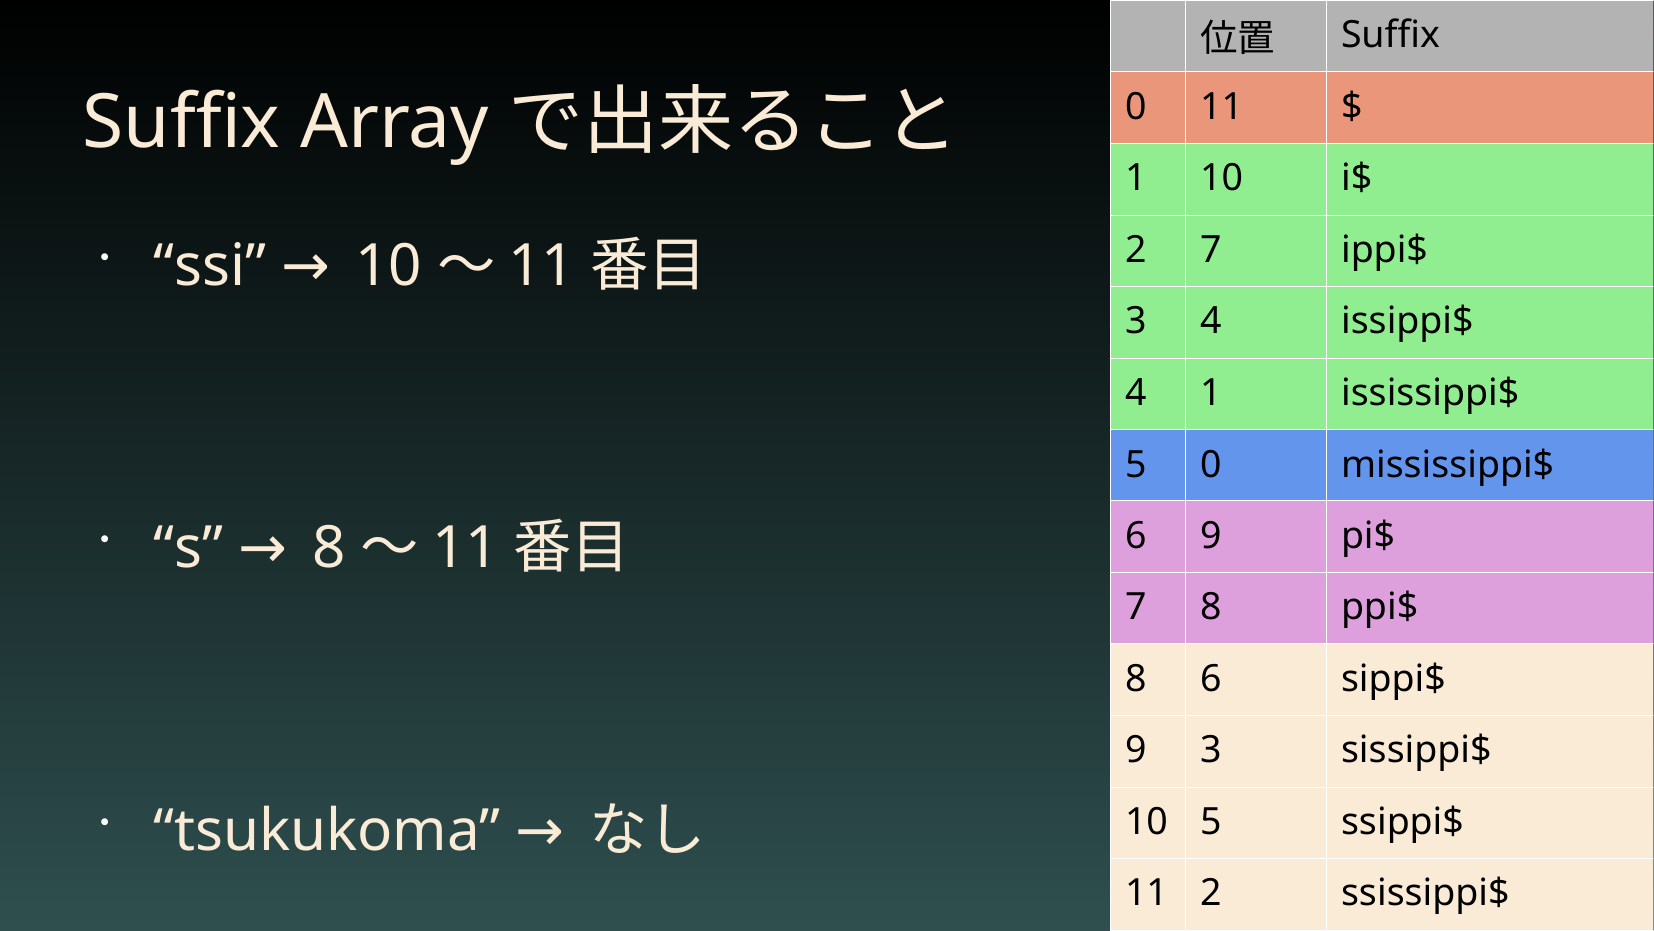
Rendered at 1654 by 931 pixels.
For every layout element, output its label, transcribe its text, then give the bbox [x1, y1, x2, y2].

table_cell 11 [1186, 72, 1326, 143]
table_cell 7 [1111, 573, 1185, 643]
table_cell 6 [1111, 501, 1185, 572]
table_cell 10 [1186, 144, 1326, 215]
table_cell 1 [1186, 359, 1326, 429]
table_cell mississippi$ [1327, 430, 1653, 500]
table_cell sissippi$ [1327, 716, 1653, 787]
table_cell i$ [1327, 144, 1653, 215]
table_cell ssissippi$ [1327, 859, 1653, 930]
table_header [1111, 1, 1185, 71]
table_cell 10 [1111, 788, 1185, 858]
table_header Suffix [1327, 1, 1653, 71]
list “ssi” → 10 〜 11 番目 “s” → 8 〜 11 番目 “tsukukoma” → なし [82, 217, 1110, 898]
table_cell 6 [1186, 644, 1326, 715]
table_cell 11 [1111, 859, 1185, 930]
table_cell 2 [1186, 859, 1326, 930]
table_cell ippi$ [1327, 216, 1653, 286]
table_cell issippi$ [1327, 287, 1653, 358]
table_cell 0 [1111, 72, 1185, 143]
table_cell 8 [1186, 573, 1326, 643]
table_cell 4 [1111, 359, 1185, 429]
table_cell pi$ [1327, 501, 1653, 572]
table_cell 3 [1111, 287, 1185, 358]
title Suffix Array で出来ること [82, 37, 969, 193]
table_cell 0 [1186, 430, 1326, 500]
table_cell 5 [1186, 788, 1326, 858]
table_cell 1 [1111, 144, 1185, 215]
table_cell $ [1327, 72, 1653, 143]
table_cell ssippi$ [1327, 788, 1653, 858]
table_cell sippi$ [1327, 644, 1653, 715]
table_cell 8 [1111, 644, 1185, 715]
table_cell 5 [1111, 430, 1185, 500]
table_cell 9 [1111, 716, 1185, 787]
table_cell 2 [1111, 216, 1185, 286]
table_cell 3 [1186, 716, 1326, 787]
table_cell ississippi$ [1327, 359, 1653, 429]
table_cell 4 [1186, 287, 1326, 358]
table_cell 7 [1186, 216, 1326, 286]
table_header 位置 [1186, 1, 1326, 71]
table_cell 9 [1186, 501, 1326, 572]
table_cell ppi$ [1327, 573, 1653, 643]
